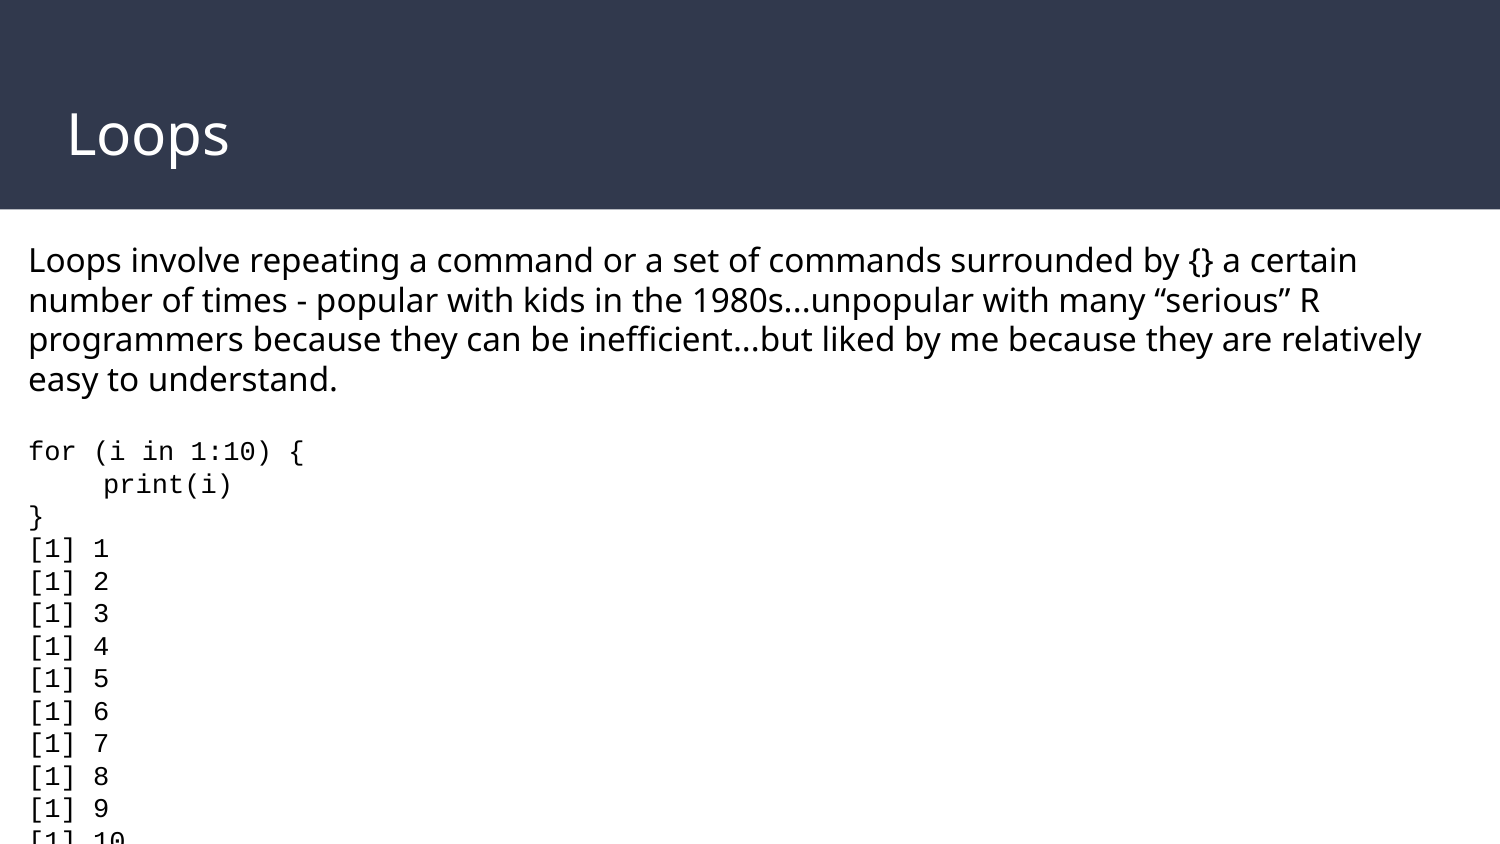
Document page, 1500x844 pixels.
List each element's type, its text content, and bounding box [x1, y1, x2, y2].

text_box Loops involve repeating a command or a set of commands surrounded by {} a certain number of times - popular with kids in the 1980s...unpopular with many “serious” R programmers because they can be inefficient...but liked by me because they are relatively easy to understand. for (i in 1:10) { print(i) } [1] 1 [1] 2 [1] 3 [1] 4 [1] 5 [1] 6 [1] 7 [1] 8 [1] 9 [1] 10 [13, 223, 1486, 835]
title Loops [51, 82, 1449, 185]
